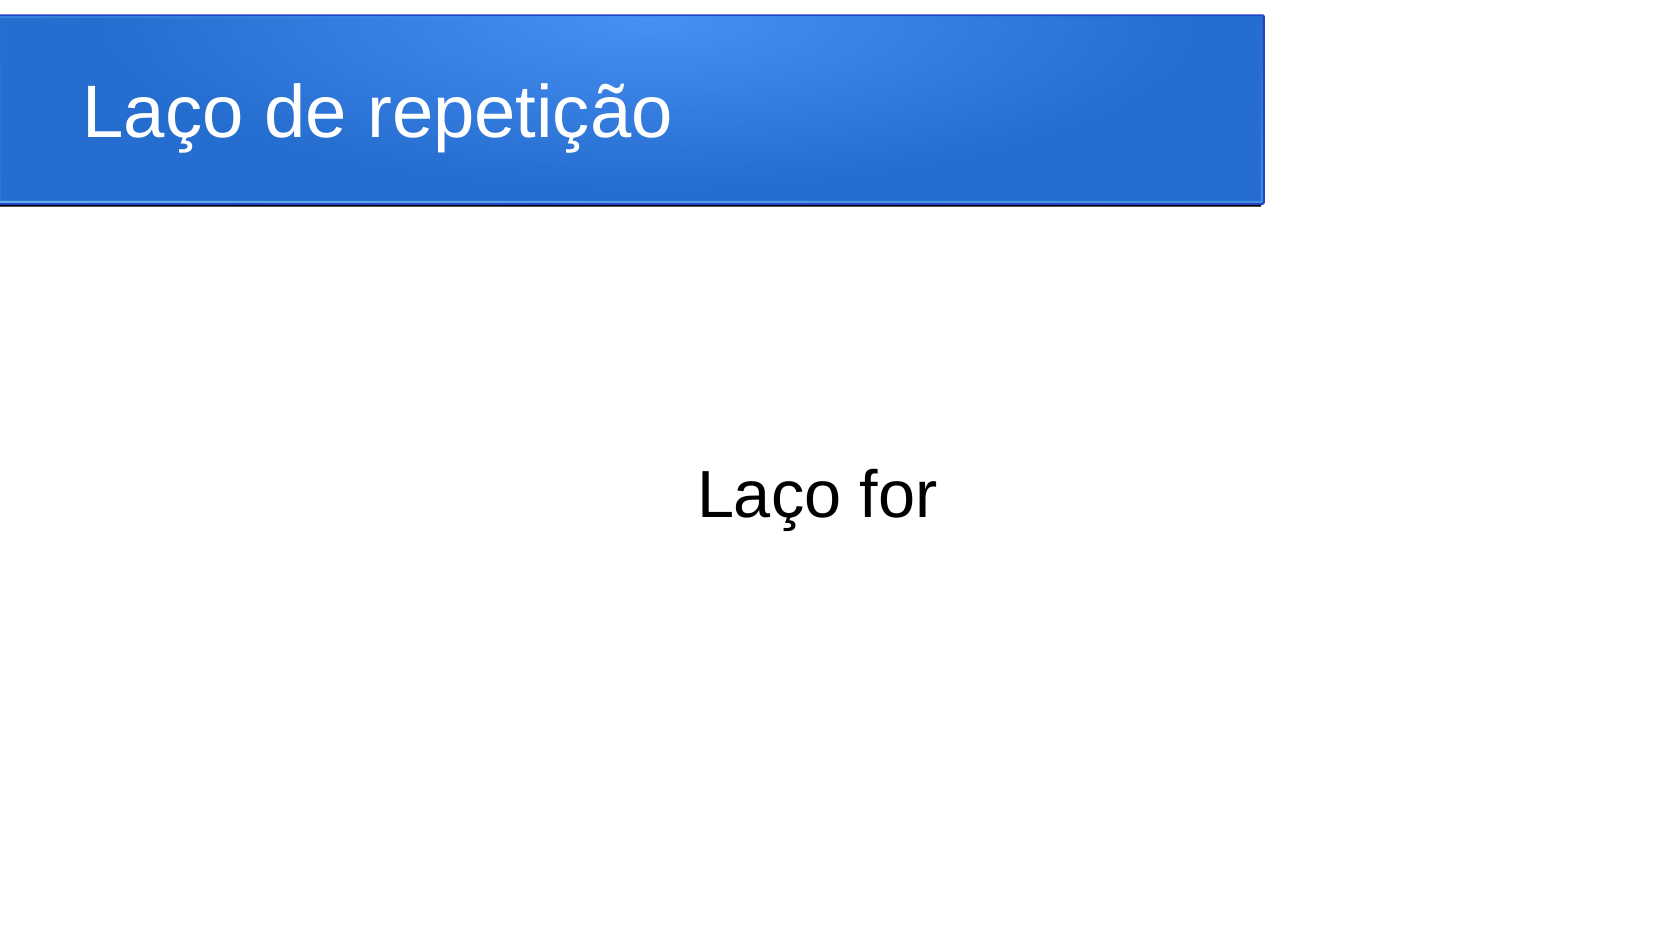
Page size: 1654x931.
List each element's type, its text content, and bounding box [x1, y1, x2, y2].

title Laço de repetição [82, 35, 1235, 189]
subtitle Laço for [82, 224, 1571, 764]
